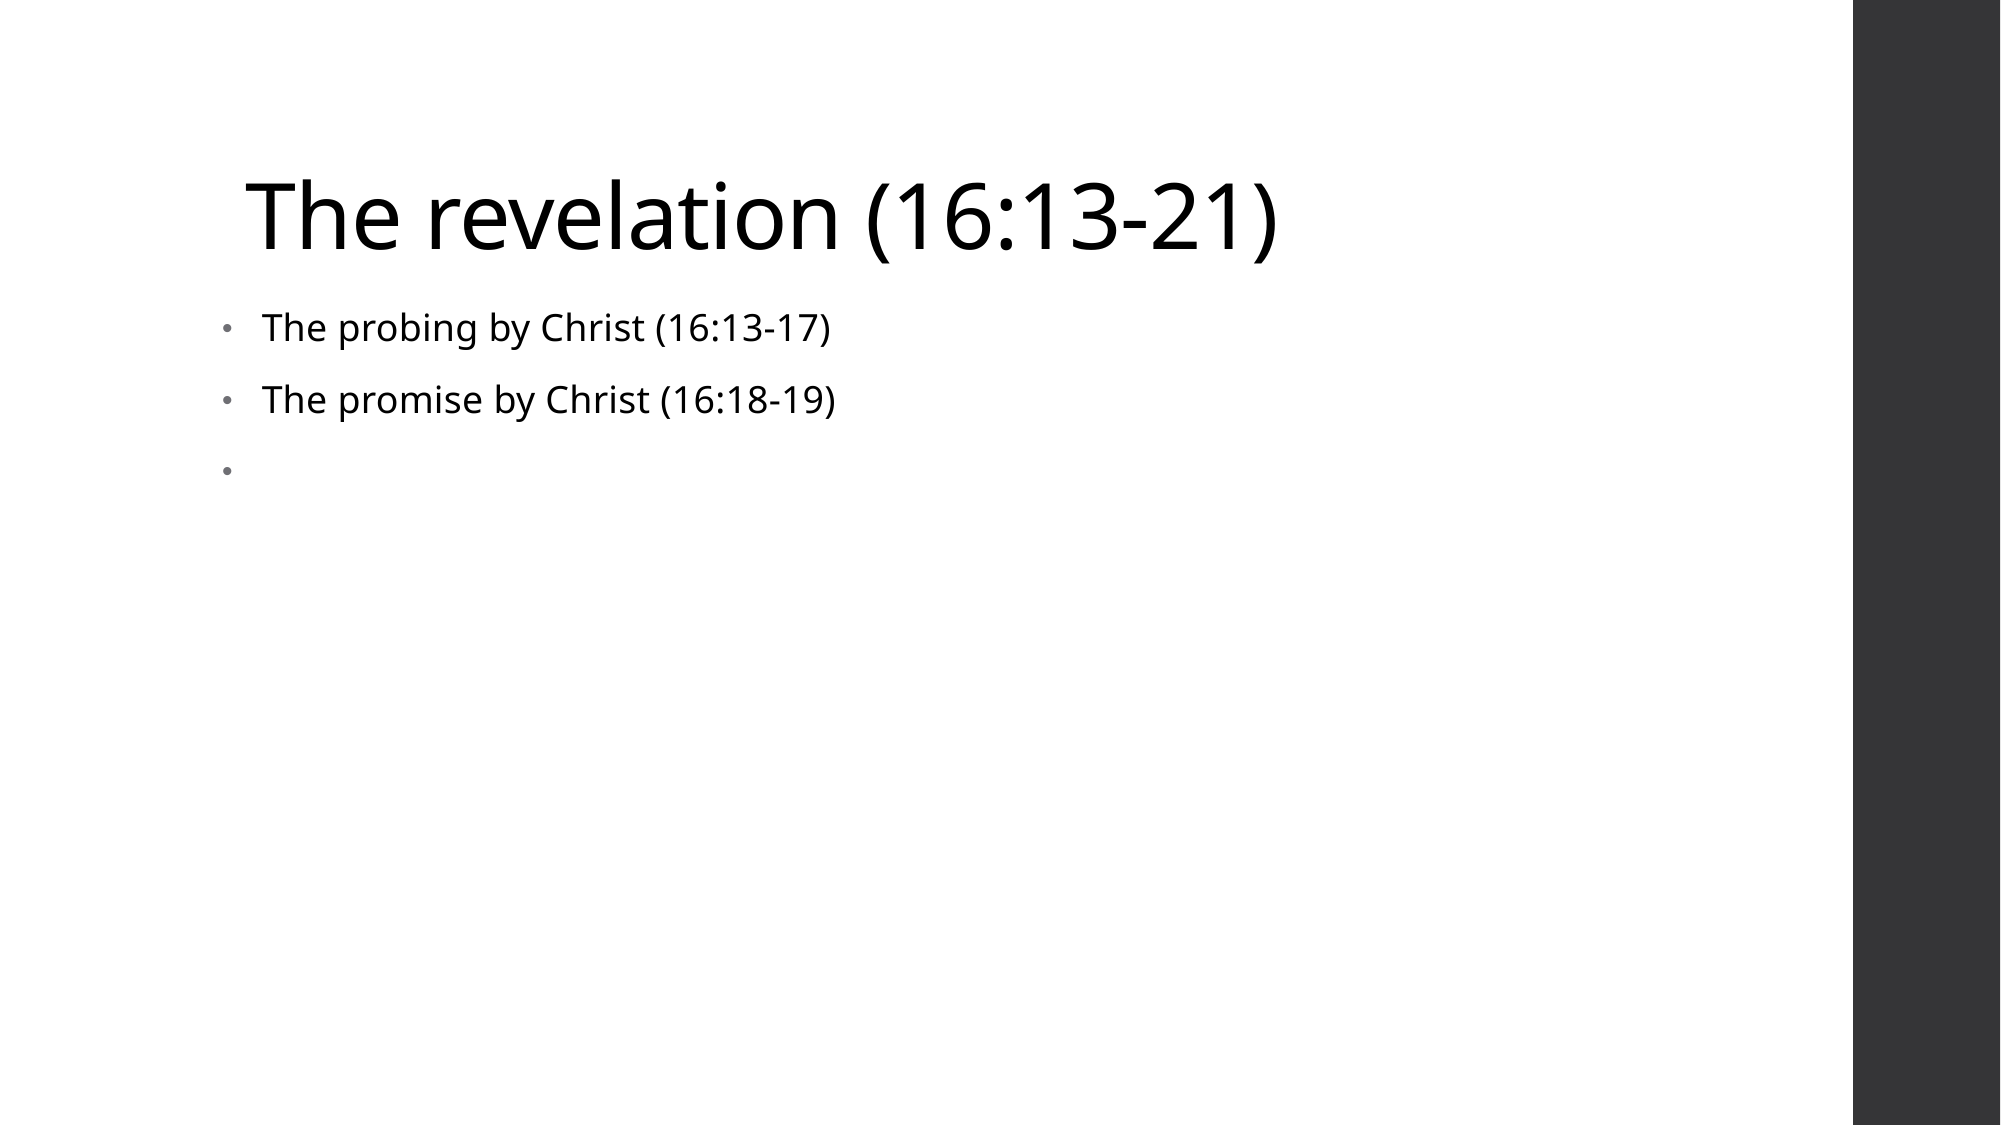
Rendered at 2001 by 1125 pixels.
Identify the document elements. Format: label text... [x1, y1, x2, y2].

list The probing by Christ (16:13-17) The promise by Christ (16:18-19) [206, 299, 1617, 1014]
title The revelation (16:13-21) [206, 60, 1797, 278]
